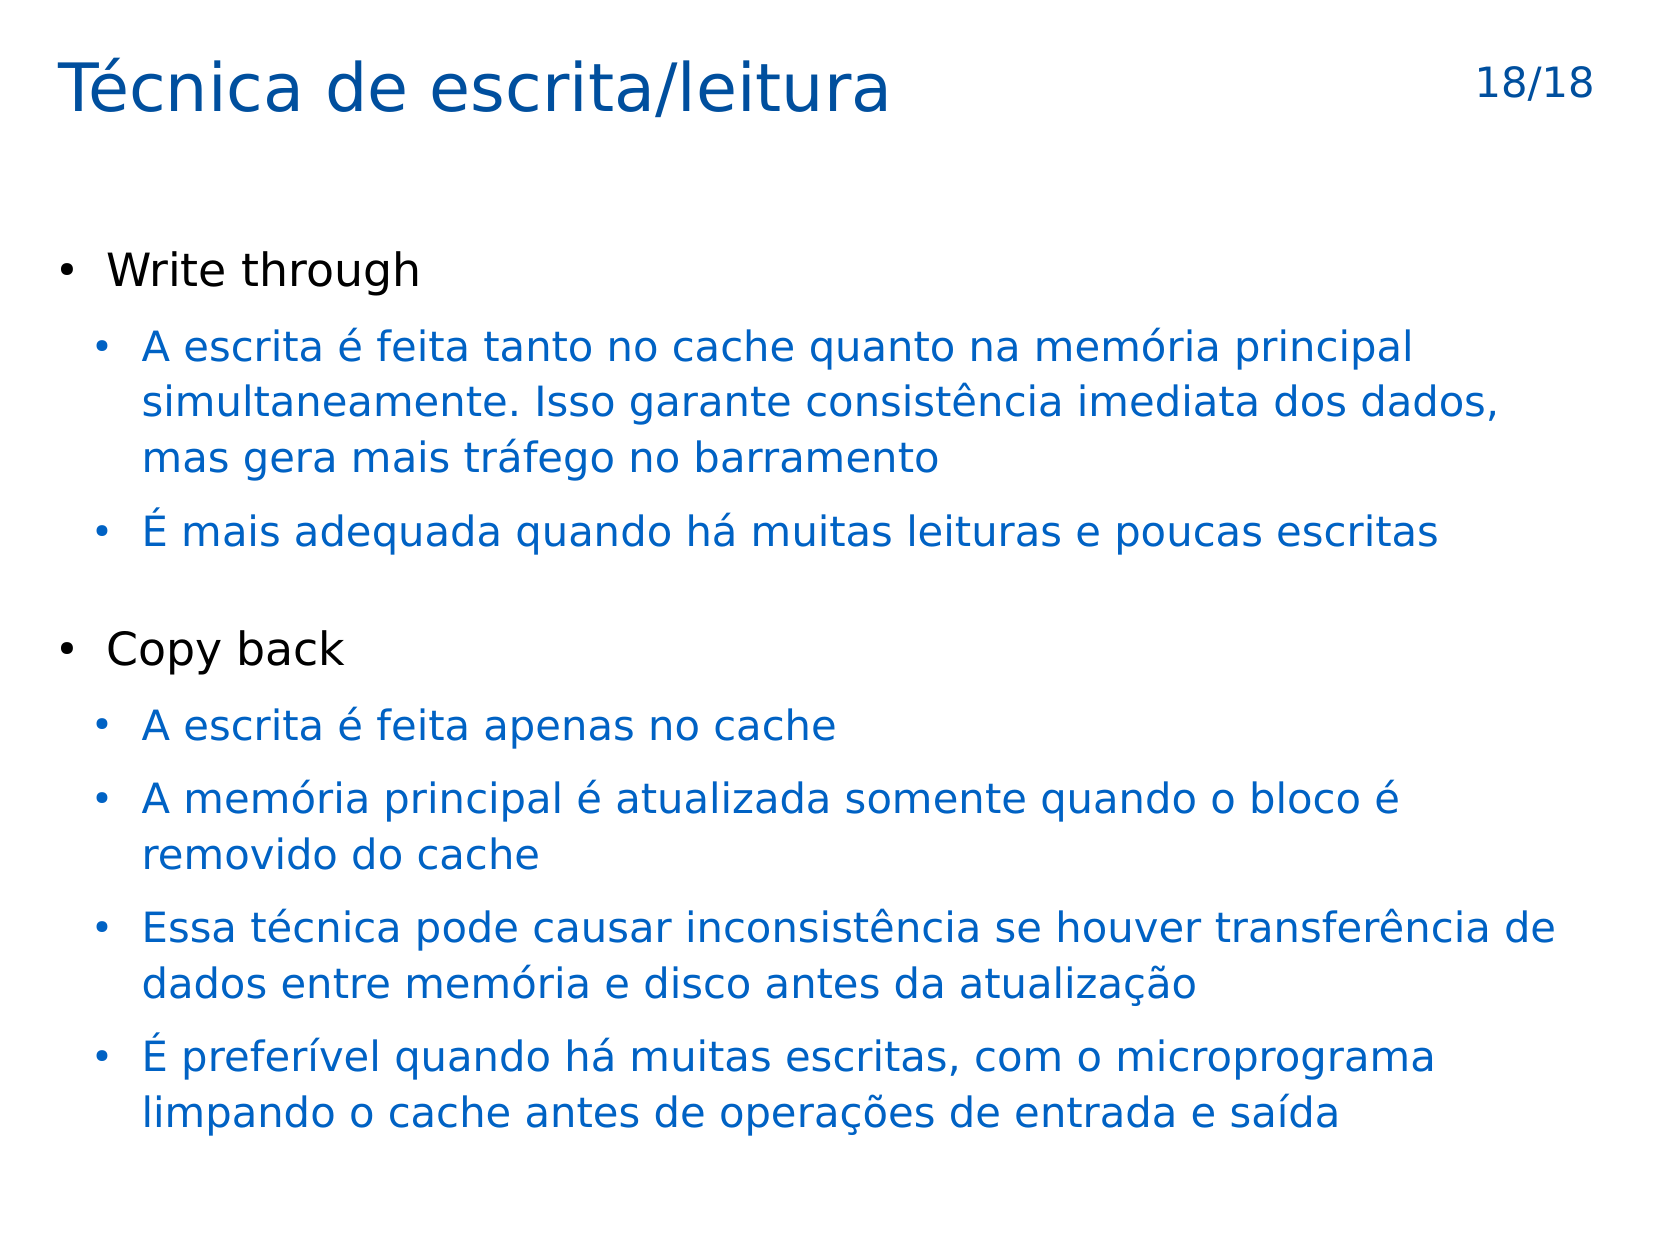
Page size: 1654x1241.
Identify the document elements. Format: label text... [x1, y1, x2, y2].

list Write through A escrita é feita tanto no cache quanto na memória principal simultaneamente. Isso garante consistência imediata dos dados, mas gera mais tráfego no barramento É mais adequada quando há muitas leituras e poucas escritas Copy back A escrita é feita apenas no cache A memória principal é atualizada somente quando o bloco é removido do cache Essa técnica pode causar inconsistência se houver transferência de dados entre memória e disco antes da atualização É preferível quando há muitas escritas, com o microprograma limpando o cache antes de operações de entrada e saída [59, 236, 1595, 1211]
title Técnica de escrita/leitura [59, 29, 1625, 148]
